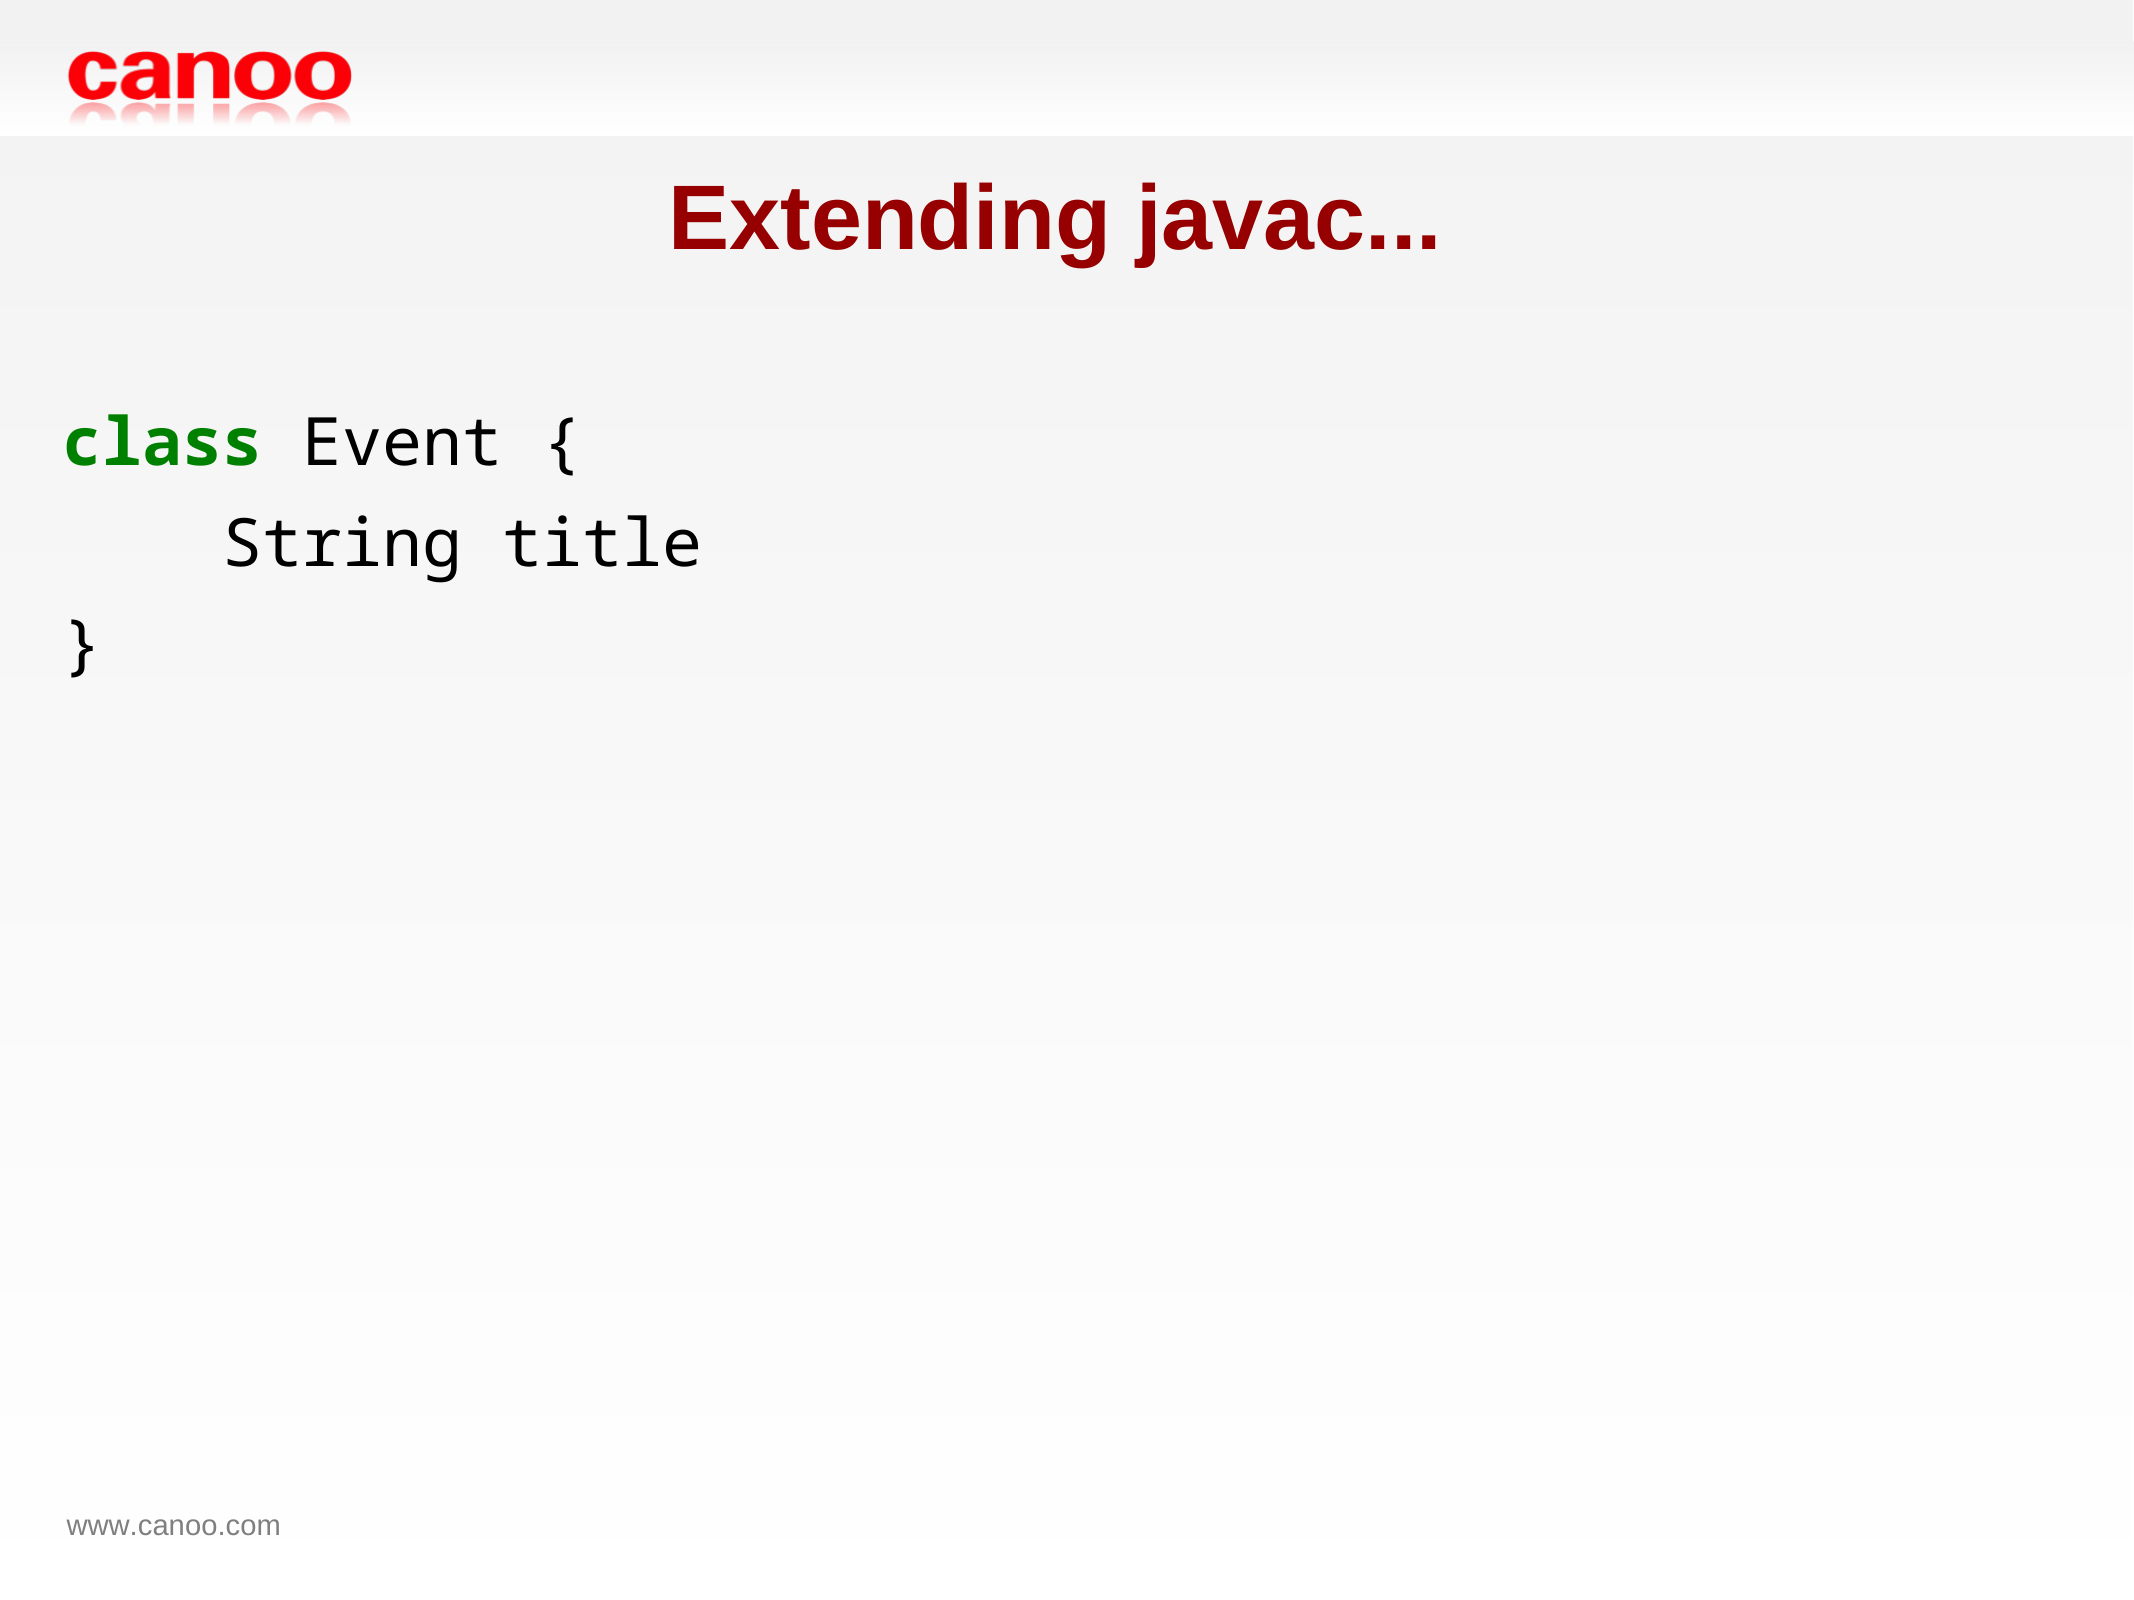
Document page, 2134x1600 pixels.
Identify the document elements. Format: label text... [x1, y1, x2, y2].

picture [65, 48, 353, 149]
subtitle class Event { String title } [62, 371, 2075, 1413]
title Extending javac... [62, 149, 2075, 277]
